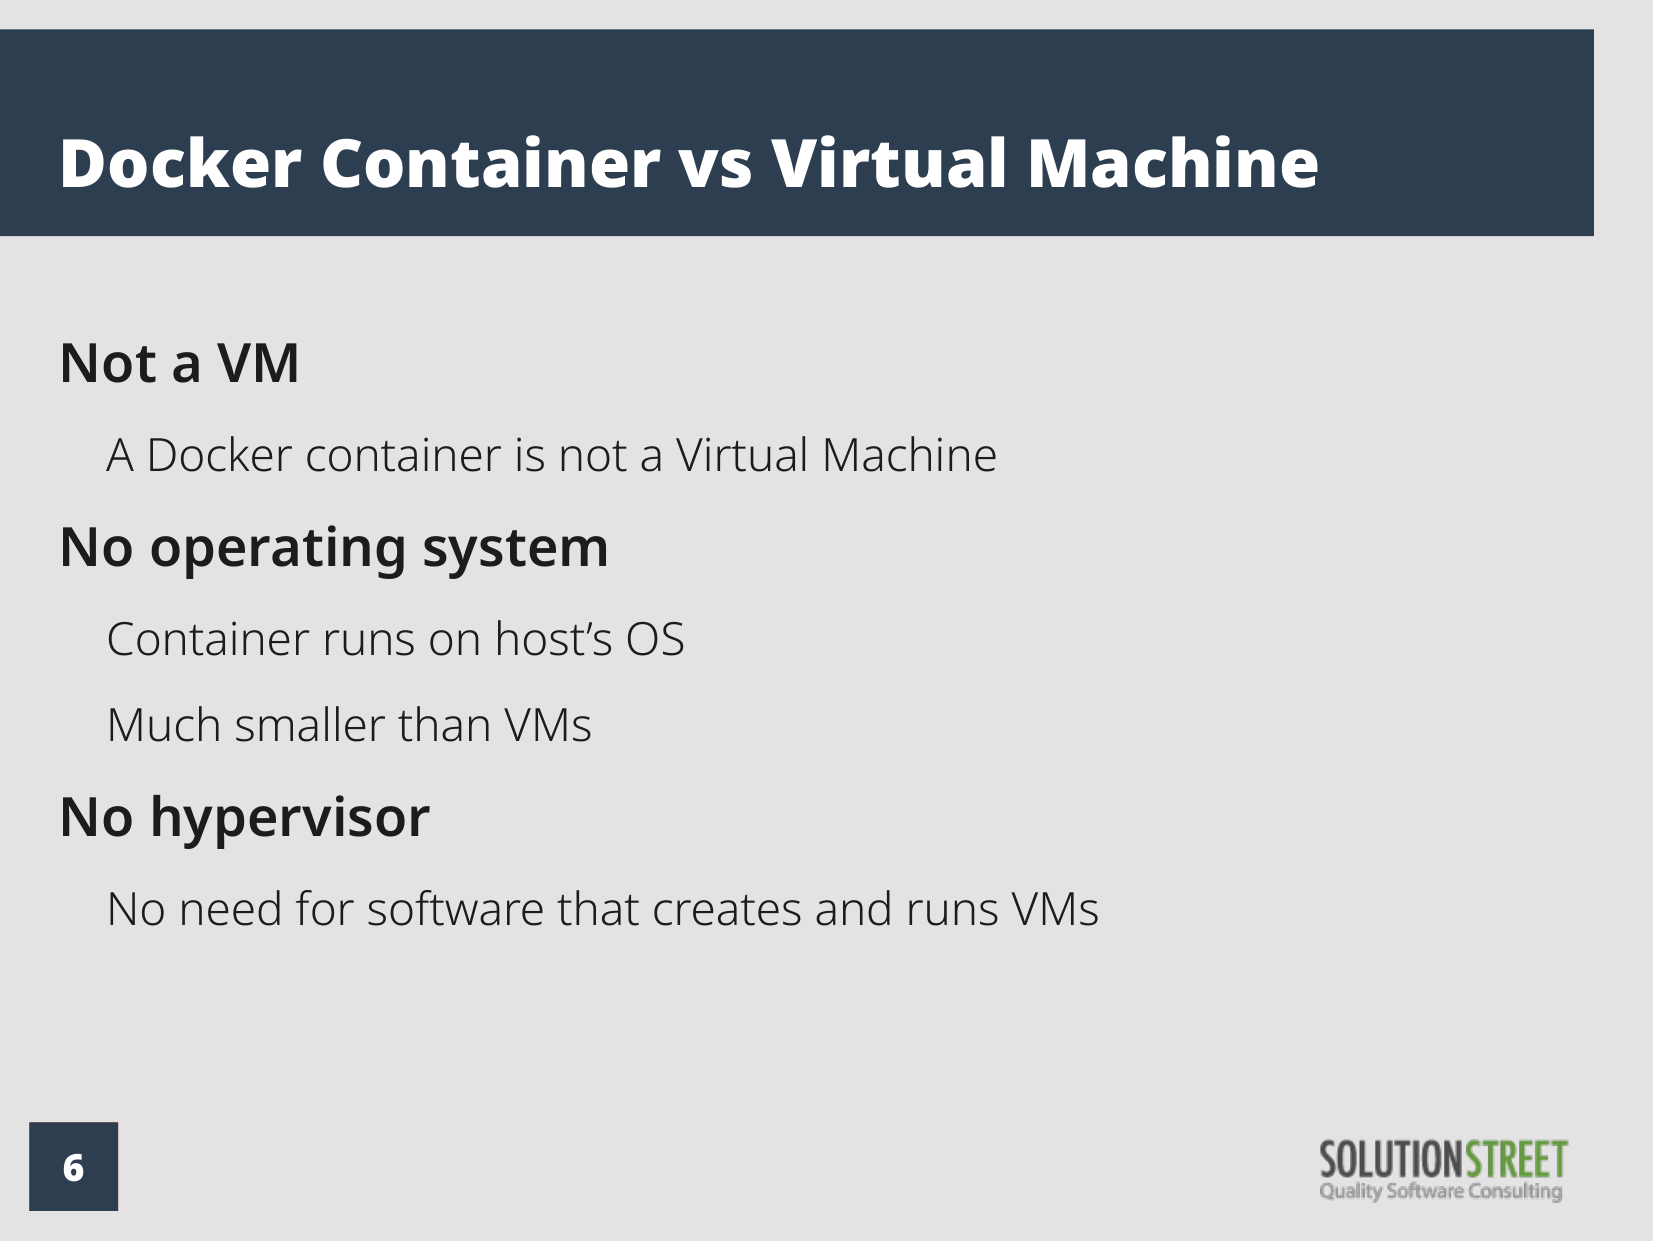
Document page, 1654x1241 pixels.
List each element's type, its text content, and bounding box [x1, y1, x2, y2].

list Not a VM A Docker container is not a Virtual Machine No operating system Container runs on host’s OS Much smaller than VMs No hypervisor No need for software that creates and runs VMs [58, 324, 1565, 1093]
title Docker Container vs Virtual Machine [58, 59, 1594, 207]
picture [1310, 1083, 1570, 1241]
